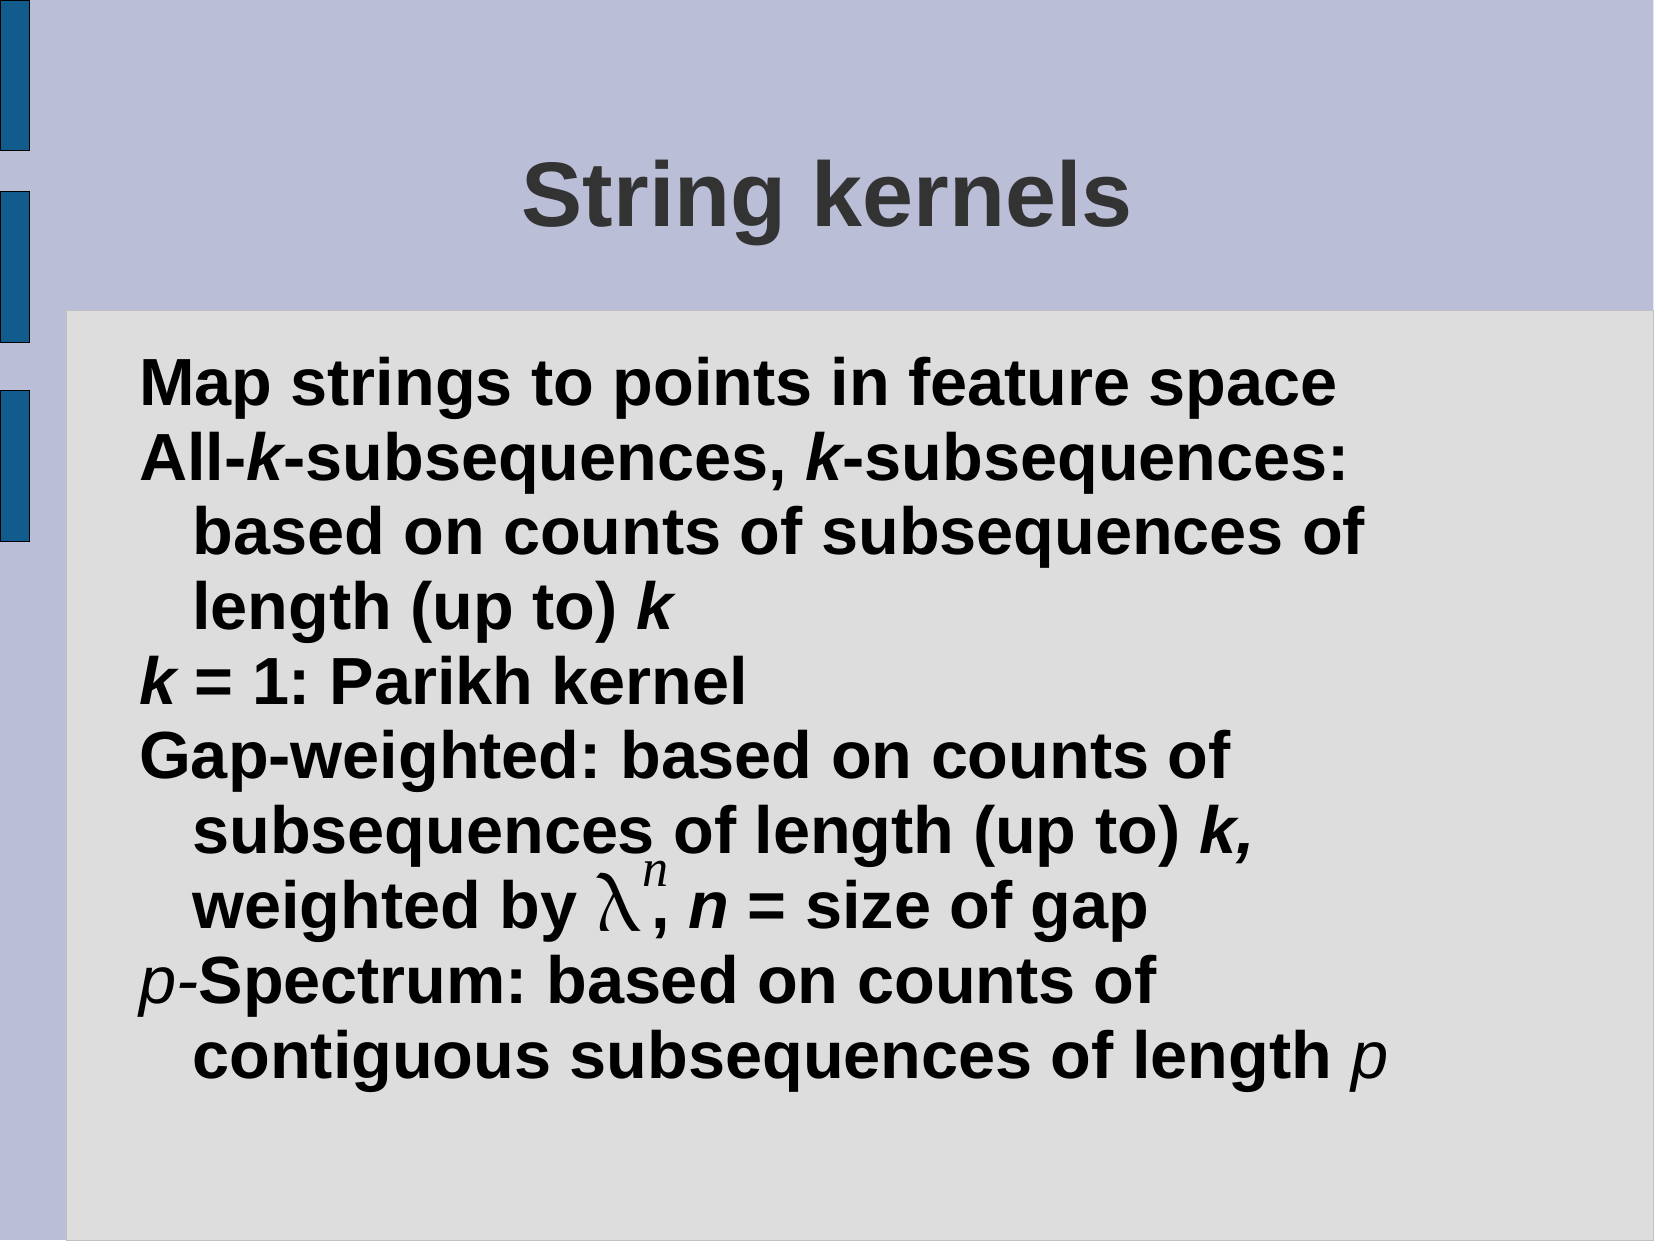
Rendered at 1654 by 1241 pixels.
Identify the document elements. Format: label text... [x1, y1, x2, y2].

title String kernels [121, 91, 1534, 299]
chart [571, 841, 692, 954]
list Map strings to points in feature space All-k-subsequences, k-subsequences: based on counts of subsequences of length (up to) k k = 1: Parikh kernel Gap-weighted: based on counts of subsequences of length (up to) k, weighted by , n = size of gap p-Spectrum: based on counts of contiguous subsequences of length p [121, 344, 1534, 1127]
